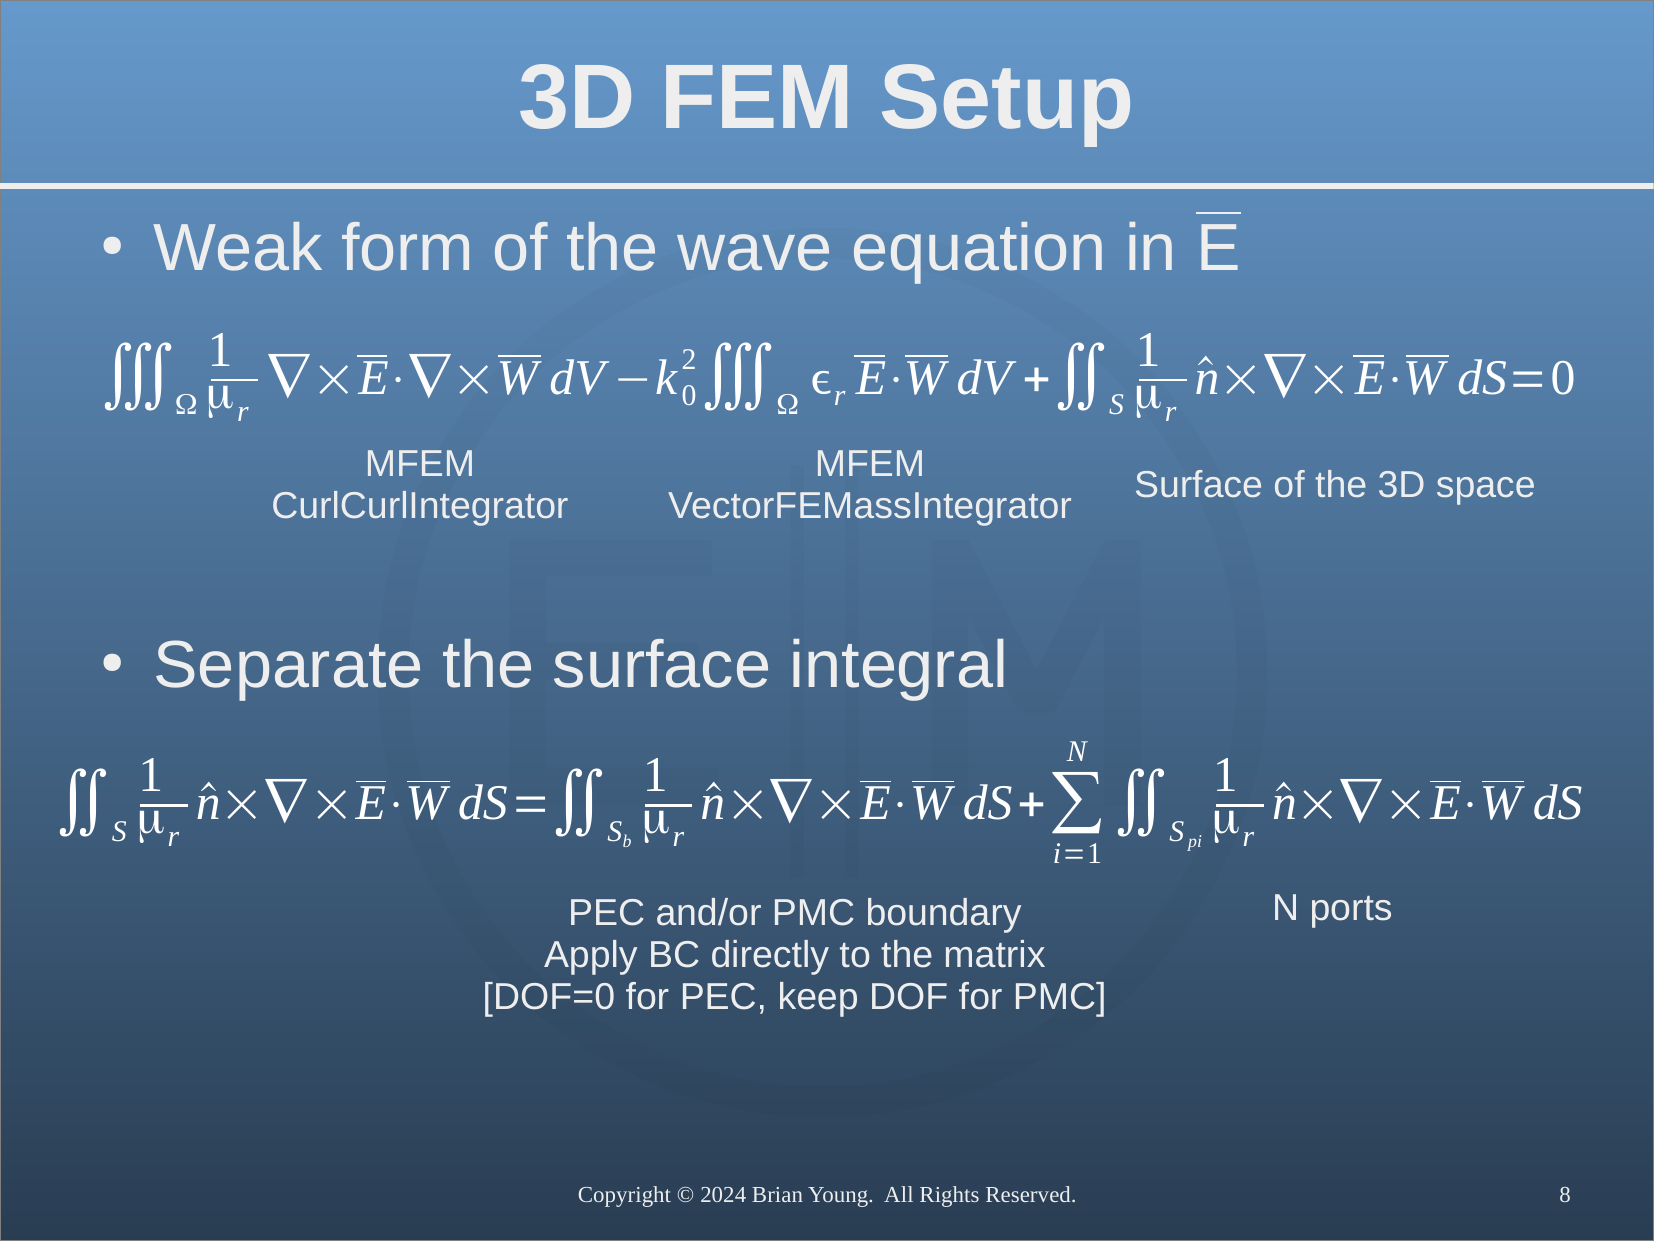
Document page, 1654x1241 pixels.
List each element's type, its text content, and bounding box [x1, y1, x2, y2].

chart [46, 735, 1591, 871]
title 3D FEM Setup [82, 31, 1571, 163]
text_box MFEM CurlCurlIntegrator [195, 446, 645, 522]
text_box PEC and/or PMC boundary Apply BC directly to the matrix [DOF=0 for PEC, keep DOF for PMC] [570, 917, 1021, 993]
chart [90, 320, 1583, 427]
list Weak form of the wave equation in E Separate the surface integral [82, 871, 1571, 1156]
text_box N ports [1107, 871, 1558, 946]
text_box Surface of the 3D space [1110, 446, 1561, 522]
text_box MFEM VectorFEMassIntegrator [645, 446, 1096, 522]
list Weak form of the wave equation in E Separate the surface integral [82, 210, 1571, 735]
